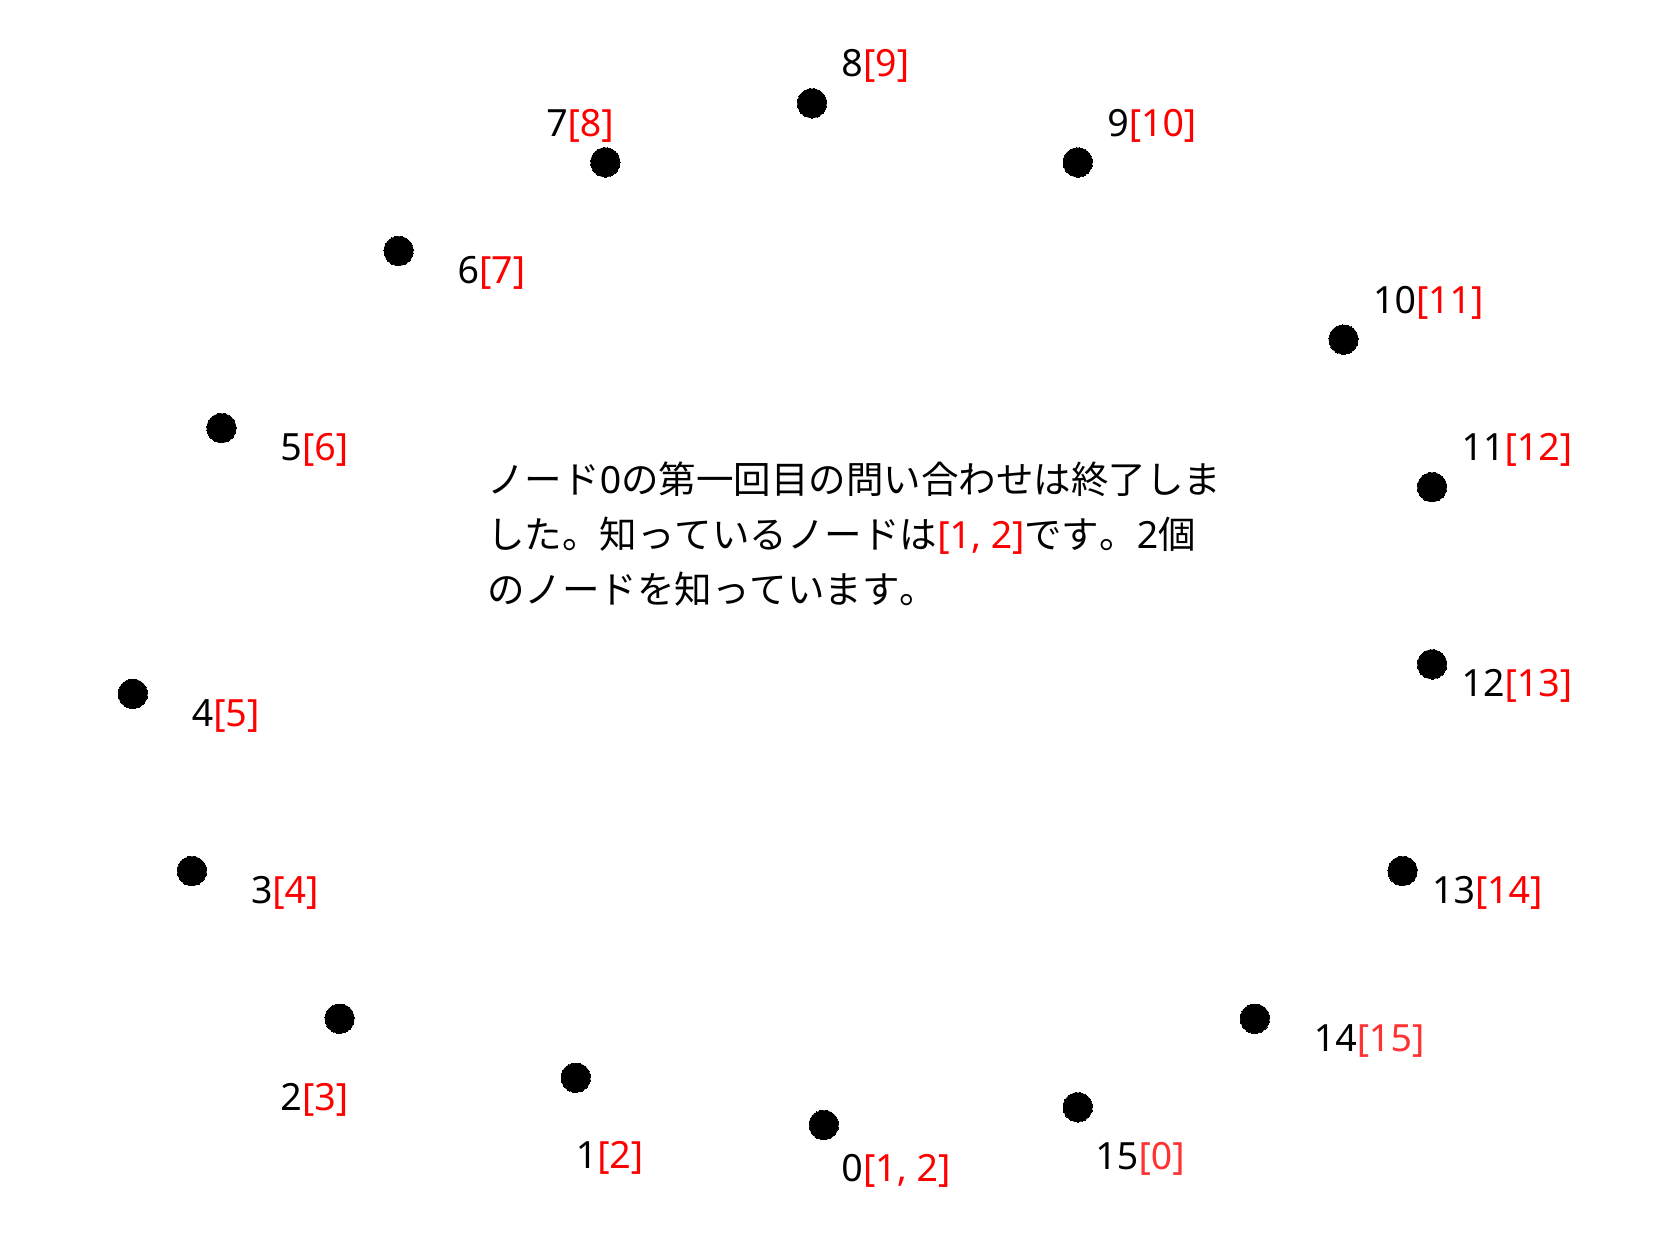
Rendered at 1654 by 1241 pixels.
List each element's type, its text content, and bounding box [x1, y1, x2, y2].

text_box 8[9] [826, 28, 945, 89]
text_box 13[14] [1417, 856, 1565, 916]
text_box 4[5] [177, 678, 414, 739]
text_box [590, 149, 621, 178]
text_box [561, 1062, 591, 1093]
text_box 6[7] [442, 236, 562, 296]
text_box [1240, 1003, 1270, 1034]
text_box [118, 679, 148, 709]
text_box 5[6] [265, 412, 532, 473]
text_box [1062, 1092, 1093, 1123]
text_box 11[12] [1446, 413, 1595, 473]
text_box [1062, 147, 1093, 178]
text_box ノード0の第一回目の問い合わせは終了しました。知っているノードは[1, 2]です。2個のノードを知っています。 [472, 443, 1241, 593]
text_box 1[2] [561, 1121, 709, 1182]
text_box 12[13] [1446, 649, 1595, 709]
text_box [1417, 649, 1446, 680]
text_box [1387, 856, 1417, 886]
text_box [324, 1003, 355, 1034]
text_box [177, 856, 207, 886]
text_box [1417, 472, 1447, 502]
text_box 7[8] [531, 88, 650, 149]
text_box [797, 88, 827, 119]
text_box 15[0] [1080, 1122, 1359, 1182]
text_box 9[10] [1092, 88, 1241, 149]
text_box [383, 236, 414, 266]
text_box 14[15] [1299, 1003, 1506, 1064]
text_box [1328, 324, 1359, 355]
text_box [206, 413, 237, 443]
text_box [809, 1110, 839, 1140]
text_box 0[1, 2] [826, 1133, 1004, 1194]
text_box 3[4] [236, 855, 384, 916]
text_box 10[11] [1358, 265, 1536, 326]
text_box 2[3] [265, 1063, 384, 1123]
